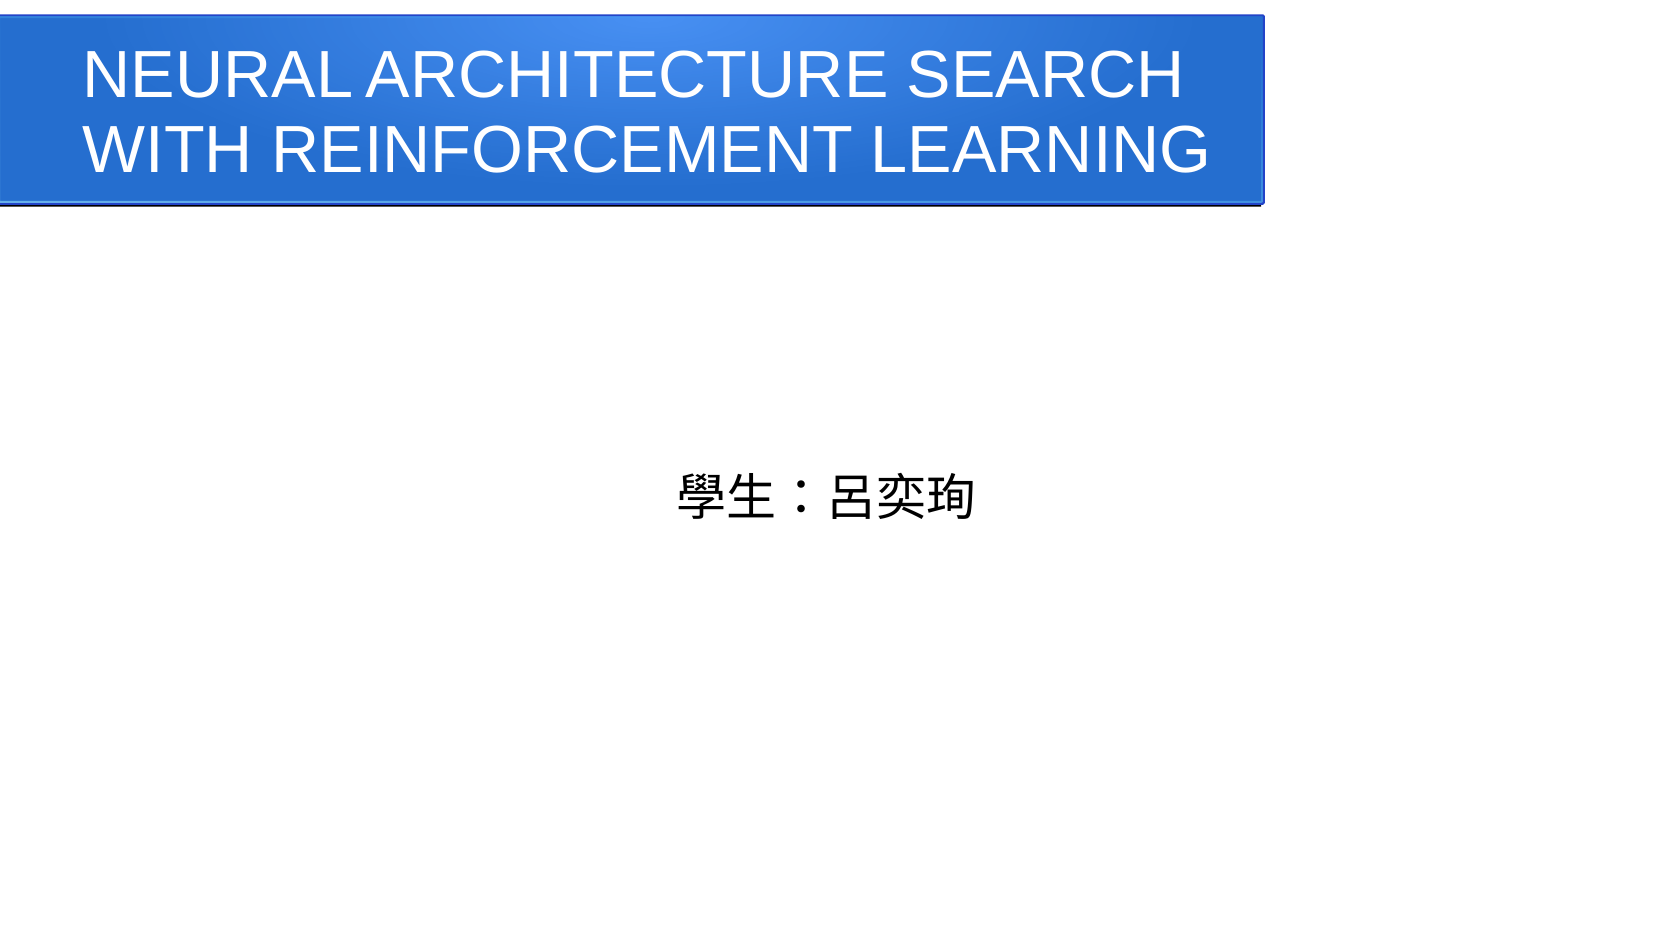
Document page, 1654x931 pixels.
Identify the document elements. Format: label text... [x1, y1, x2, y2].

title NEURAL ARCHITECTURE SEARCH WITH REINFORCEMENT LEARNING [82, 35, 1235, 189]
subtitle 學生：呂奕珣 [82, 224, 1571, 764]
